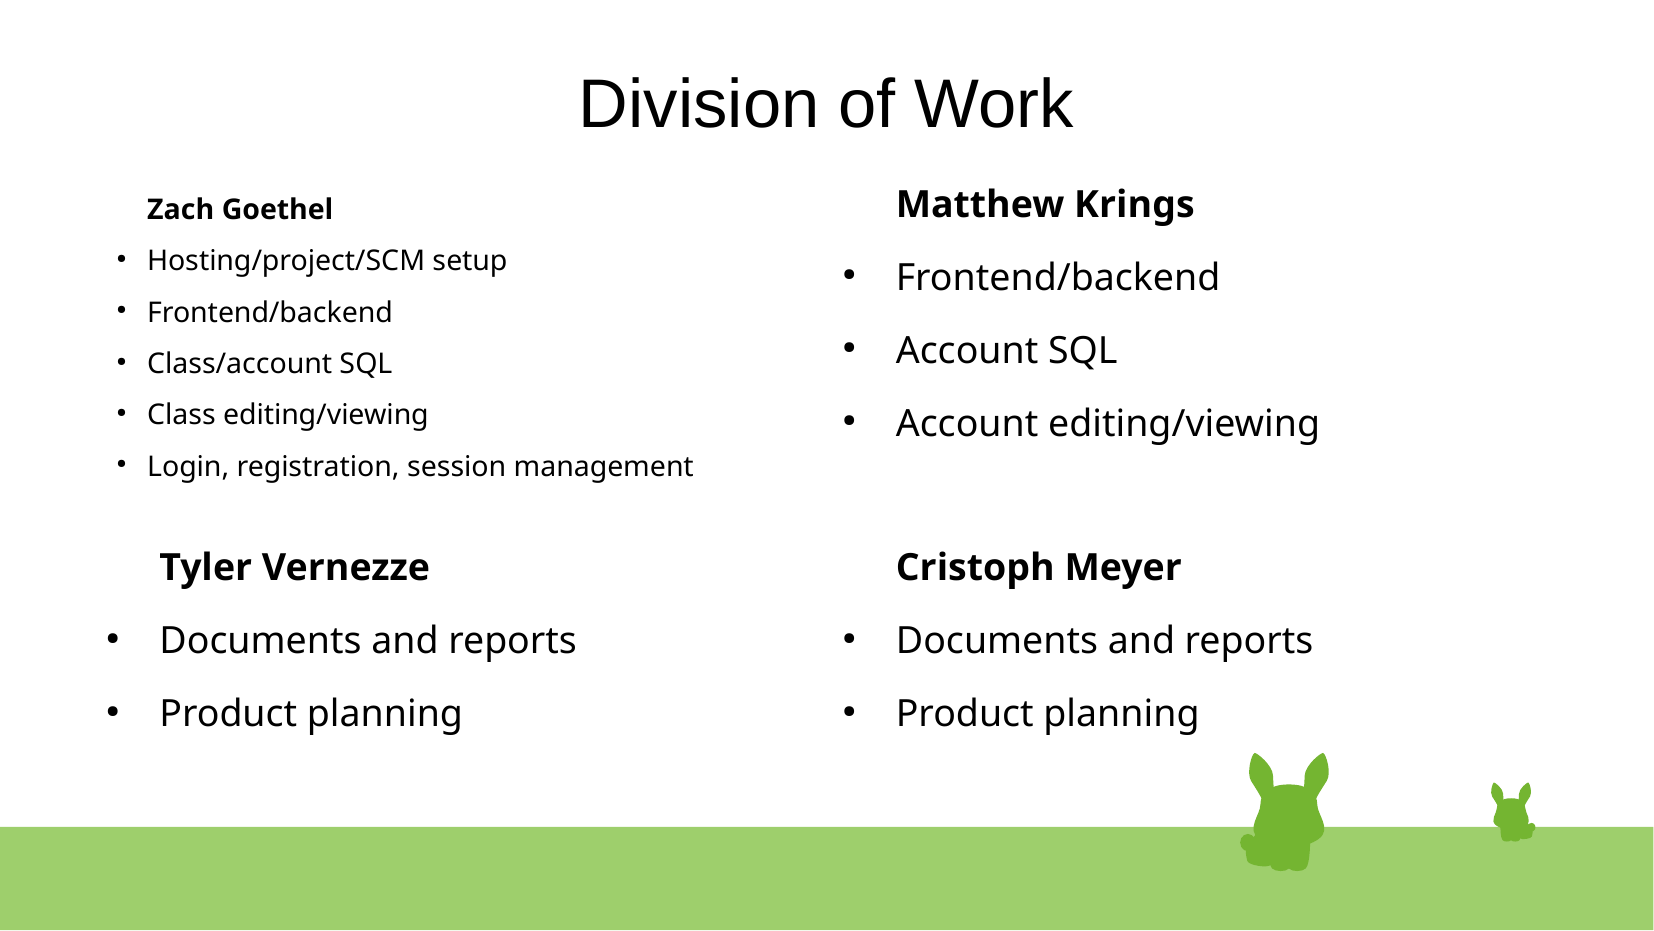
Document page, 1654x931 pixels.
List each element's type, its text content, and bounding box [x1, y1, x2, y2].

list Tyler Vernezze Documents and reports Product planning [88, 540, 825, 822]
list Matthew Krings Frontend/backend Account SQL Account editing/viewing [825, 177, 1562, 459]
title Division of Work [88, 29, 1565, 178]
list Zach Goethel Hosting/project/SCM setup Frontend/backend Class/account SQL Class editing/viewing Login, registration, session management [106, 188, 844, 488]
list Cristoph Meyer Documents and reports Product planning [825, 540, 1562, 822]
